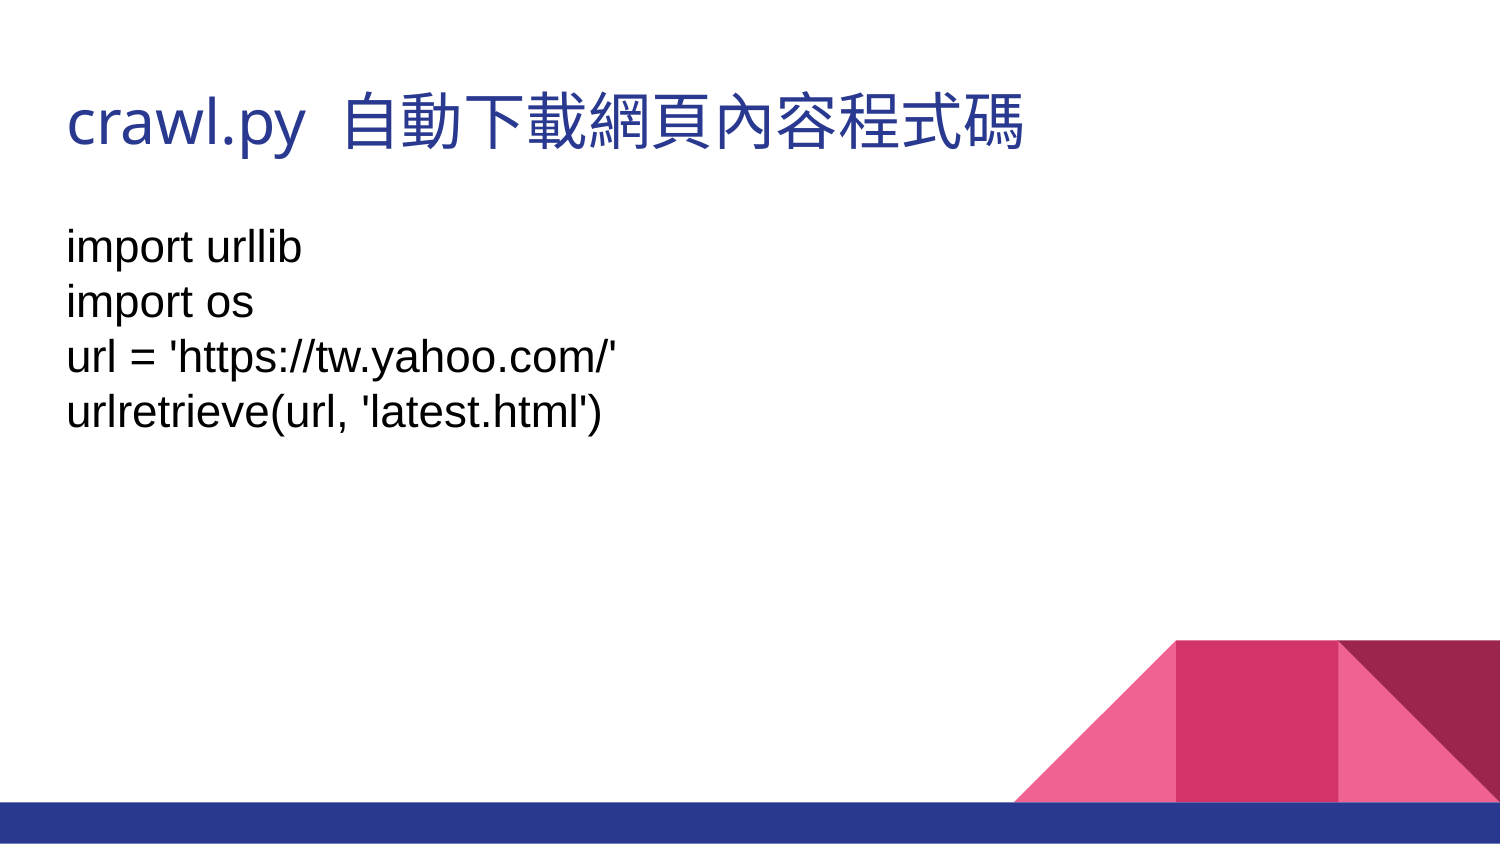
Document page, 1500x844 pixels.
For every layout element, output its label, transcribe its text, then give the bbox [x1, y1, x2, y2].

title crawl.py 自動下載網頁內容程式碼 [51, 67, 1449, 167]
list import urllib import os url = 'https://tw.yahoo.com/' urlretrieve(url, 'latest.html') [51, 201, 1449, 750]
